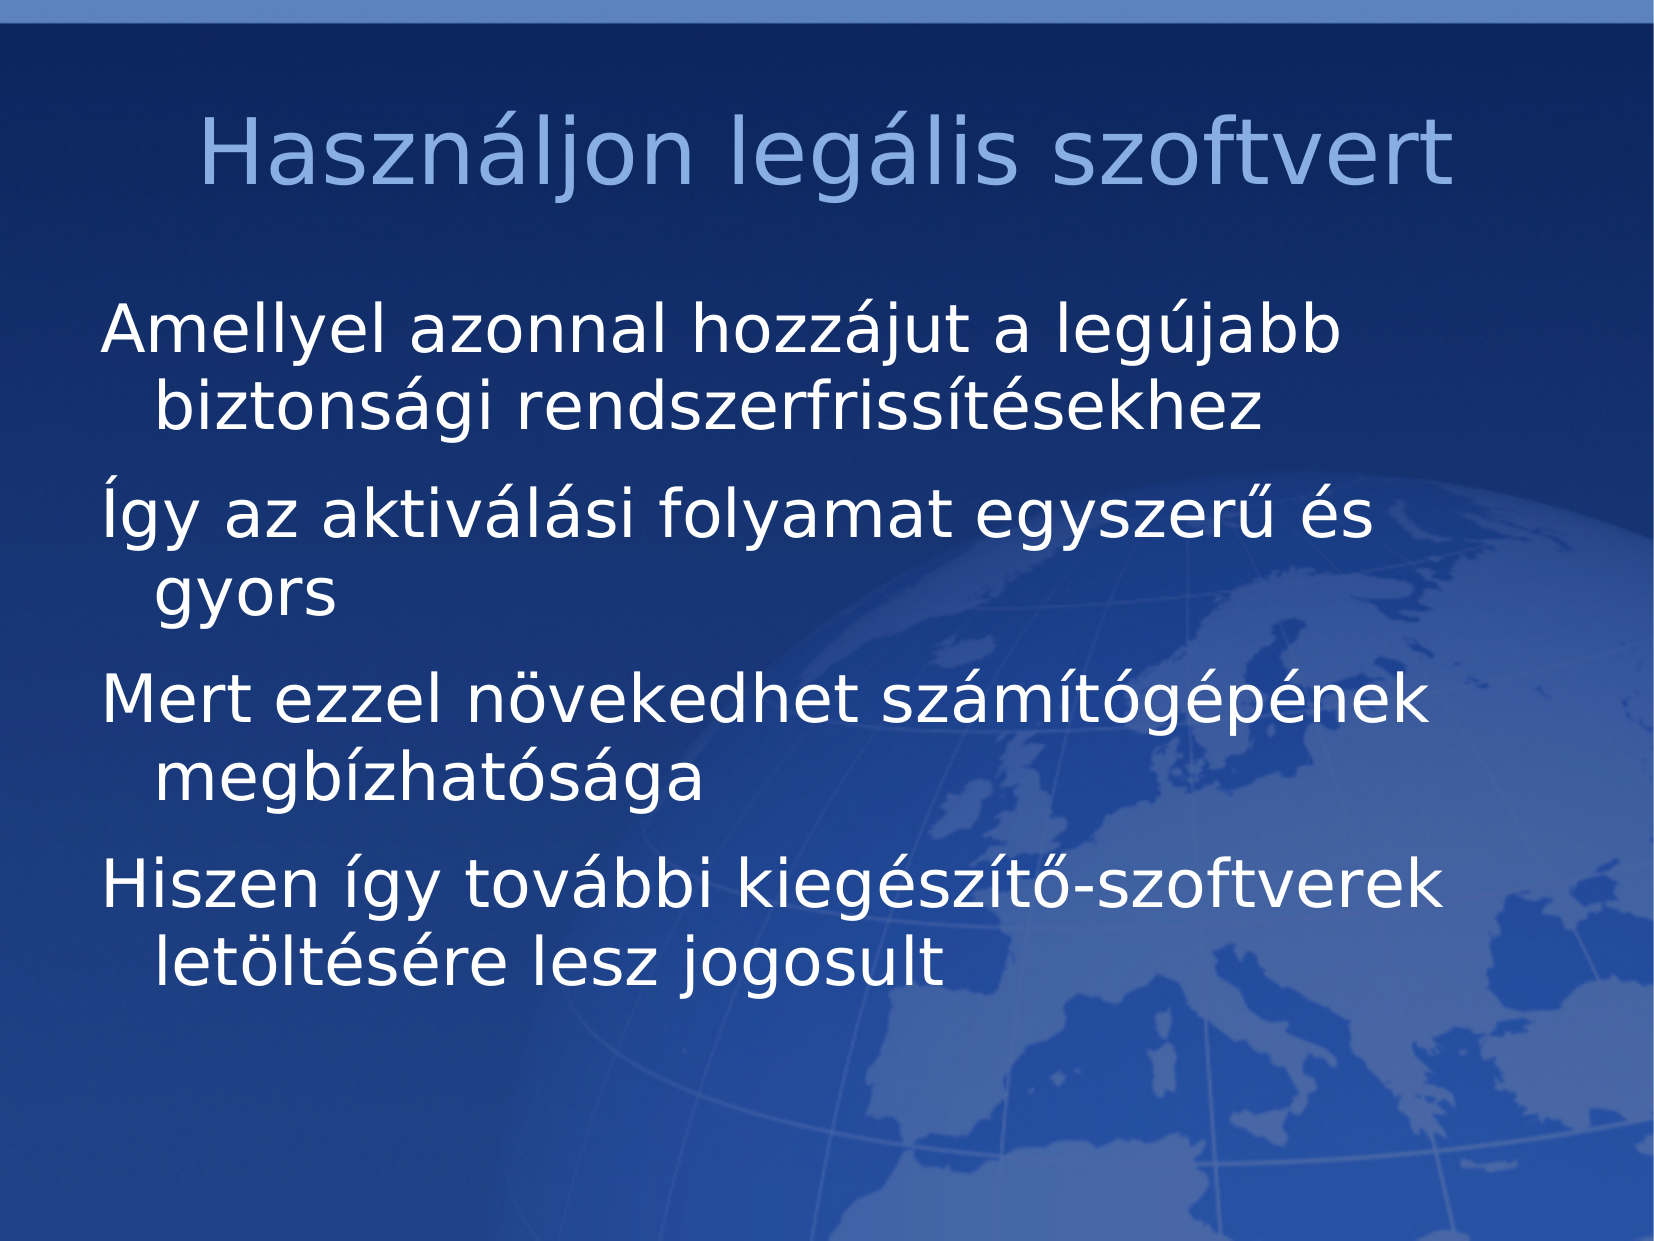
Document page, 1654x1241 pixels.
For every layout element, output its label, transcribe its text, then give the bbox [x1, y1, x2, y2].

picture [0, 0, 1654, 1241]
title Használjon legális szoftvert [82, 49, 1571, 257]
list Amellyel azonnal hozzájut a legújabb biztonsági rendszerfrissítésekhez Így az aktiválási folyamat egyszerű és gyors Mert ezzel növekedhet számítógépének megbízhatósága Hiszen így további kiegészítő-szoftverek letöltésére lesz jogosult [82, 290, 1571, 1094]
